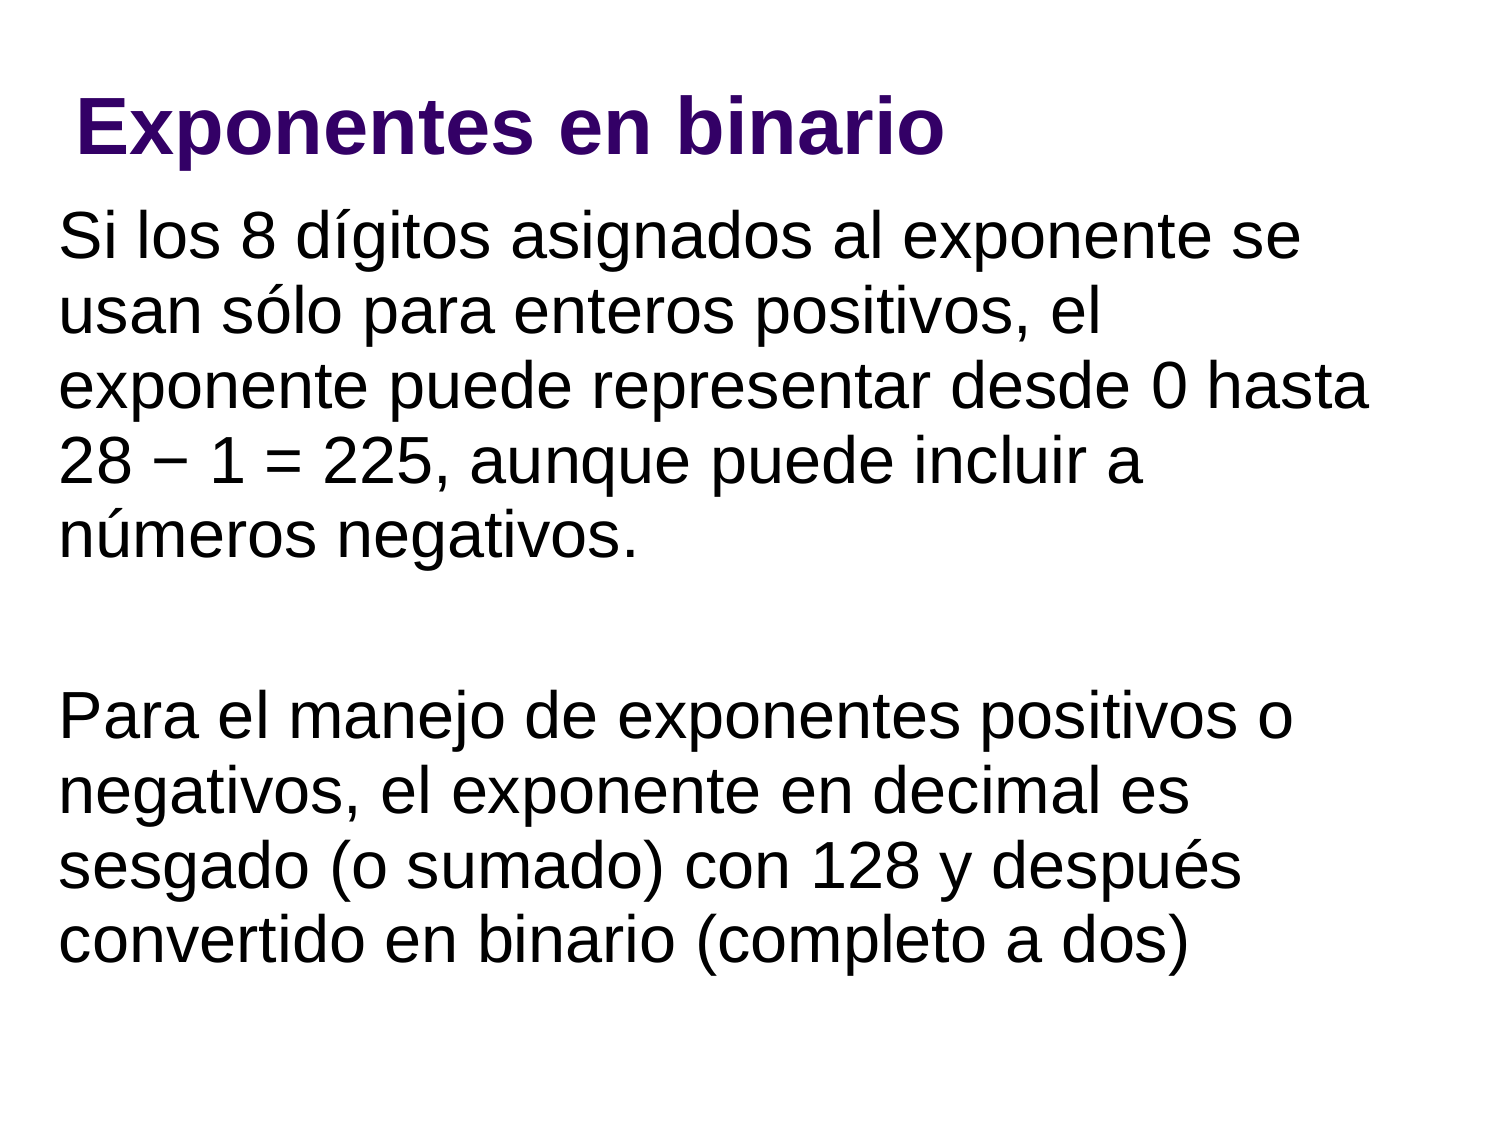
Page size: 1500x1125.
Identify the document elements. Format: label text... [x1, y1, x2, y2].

subtitle Si los 8 dígitos asignados al exponente se usan sólo para enteros positivos, el exponente puede representar desde 0 hasta 28 − 1 = 225, aunque puede incluir a números negativos. Para el manejo de exponentes positivos o negativos, el exponente en decimal es sesgado (o sumado) con 128 y después convertido en binario (completo a dos) [59, 198, 1409, 1067]
title Exponentes en binario [74, 19, 1313, 198]
